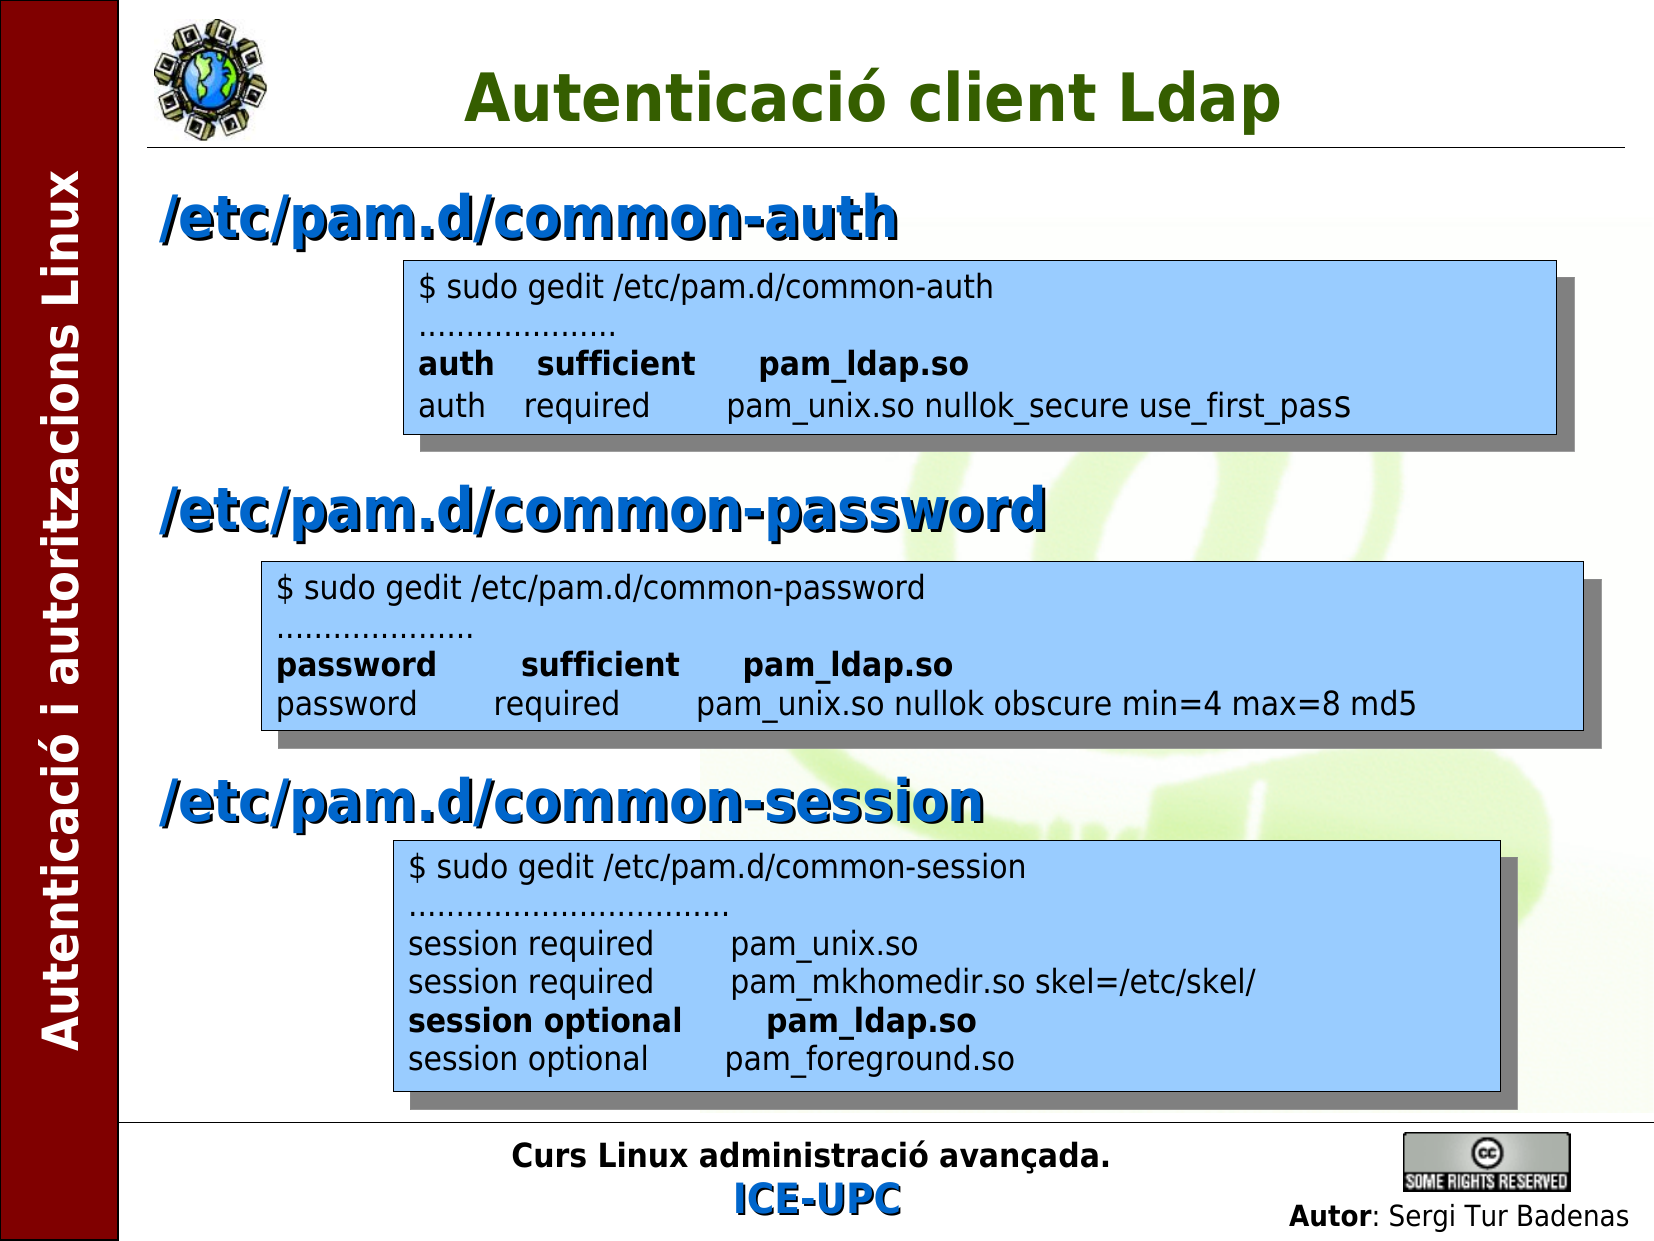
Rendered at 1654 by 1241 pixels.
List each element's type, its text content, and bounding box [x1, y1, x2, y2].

text_box $ sudo gedit /etc/pam.d/common-password ..................... password sufficient pam_ldap.so password required pam_unix.so nullok obscure min=4 max=8 md5 [261, 561, 1584, 731]
picture [700, 217, 1654, 1113]
picture [154, 19, 268, 56]
text_box $ sudo gedit /etc/pam.d/common-auth ..................... auth sufficient pam_ldap.so auth required pam_unix.so nullok_secure use_first_pass [403, 260, 1557, 435]
picture [1403, 1132, 1571, 1192]
title Autenticació client Ldap [129, 56, 1619, 141]
text_box $ sudo gedit /etc/pam.d/common-session .................................. session required pam_unix.so session required pam_mkhomedir.so skel=/etc/skel/ session optional pam_ldap.so session optional pam_foreground.so [393, 840, 1501, 1092]
list /etc/pam.d/common-auth /etc/pam.d/common-password /etc/pam.d/common-session [141, 183, 1630, 1019]
